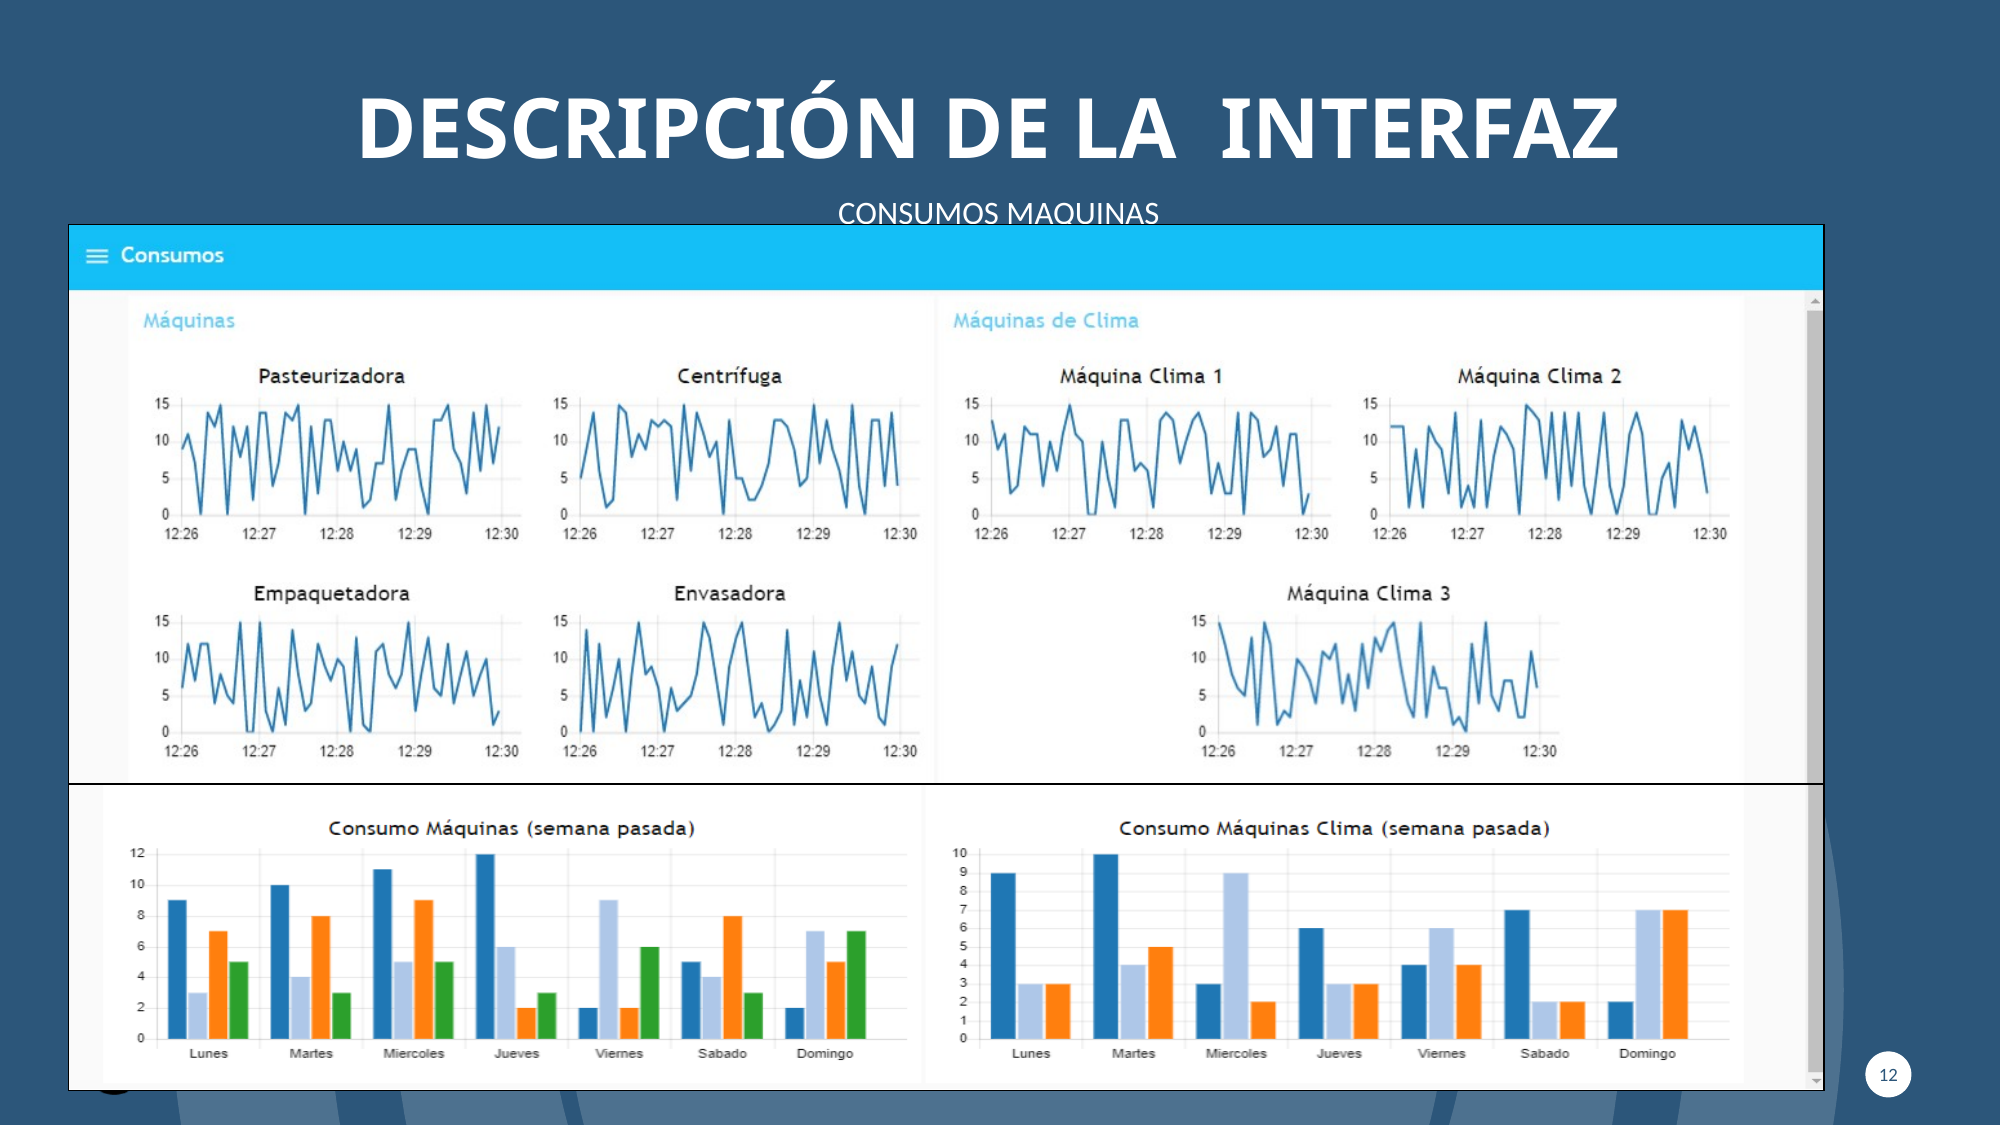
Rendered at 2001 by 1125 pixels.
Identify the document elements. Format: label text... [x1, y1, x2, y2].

title DescripciÓn de la interfaz [98, 0, 1824, 145]
picture [69, 225, 1824, 284]
text_box [1864, 1059, 1913, 1090]
list CONSUMOS MAQUINAS [98, 145, 1824, 224]
picture [69, 289, 1824, 783]
picture [69, 784, 1824, 1090]
